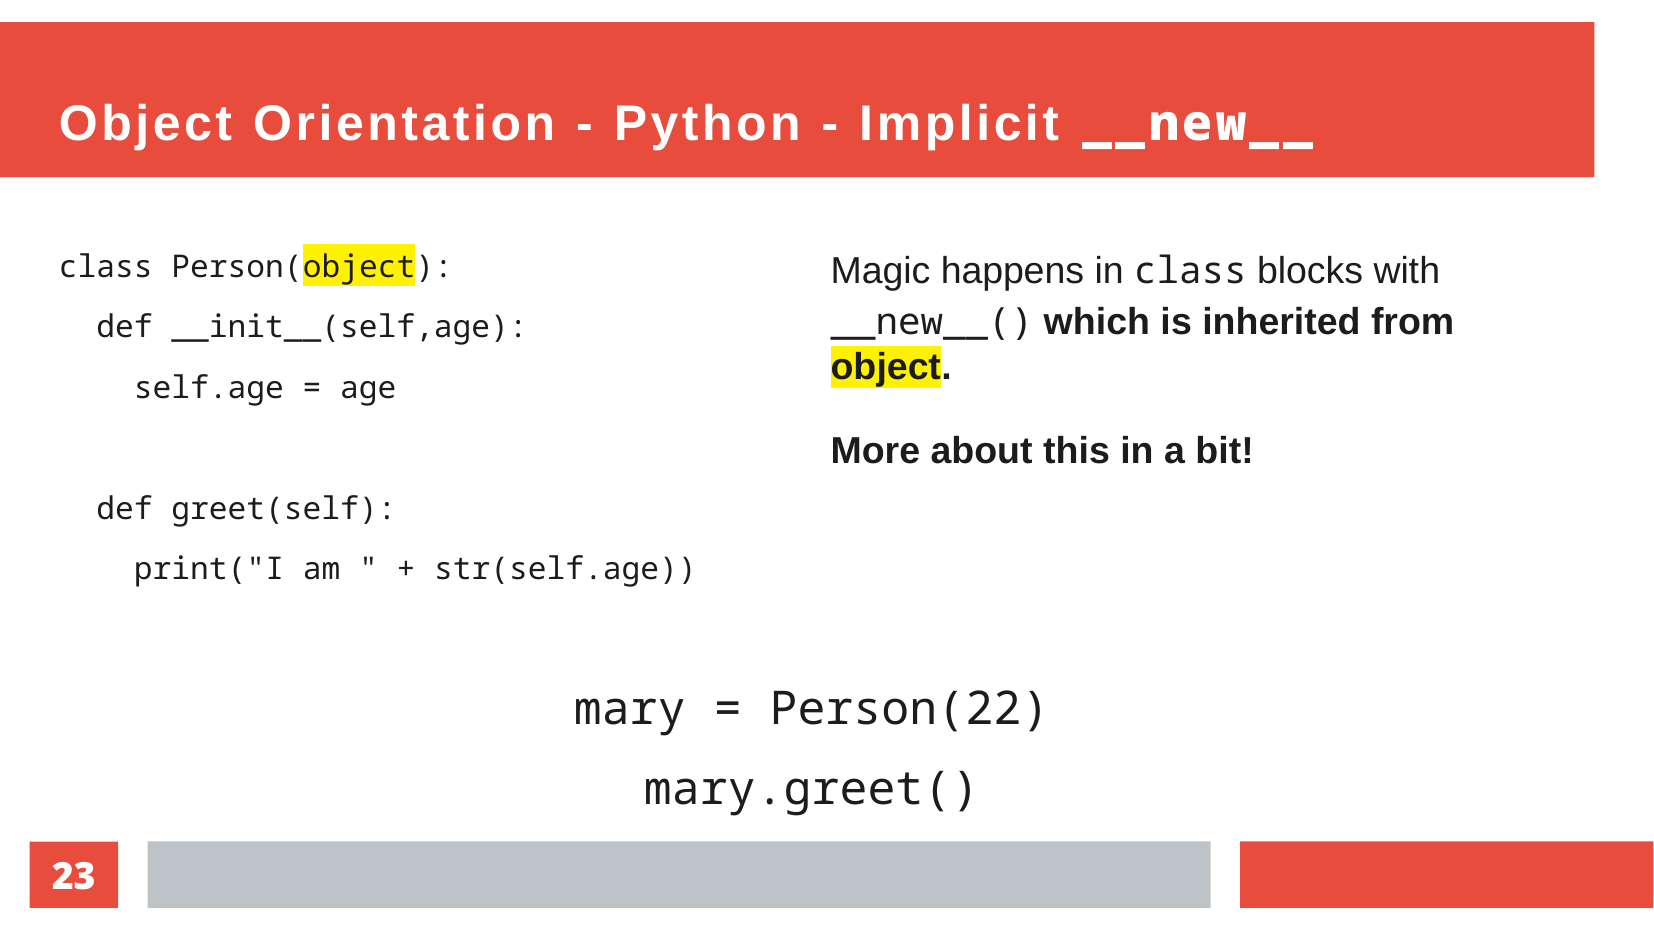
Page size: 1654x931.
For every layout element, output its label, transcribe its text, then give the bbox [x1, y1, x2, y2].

list class Person(object): def __init__(self,age): self.age = age def greet(self): print("I am " + str(self.age)) [59, 243, 794, 675]
list mary = Person(22) mary.greet() [59, 675, 1565, 819]
list Magic happens in class blocks with __new__() which is inherited from object. More about this in a bit! [830, 243, 1566, 676]
title Object Orientation - Python - Implicit __new__ [59, 44, 1595, 156]
